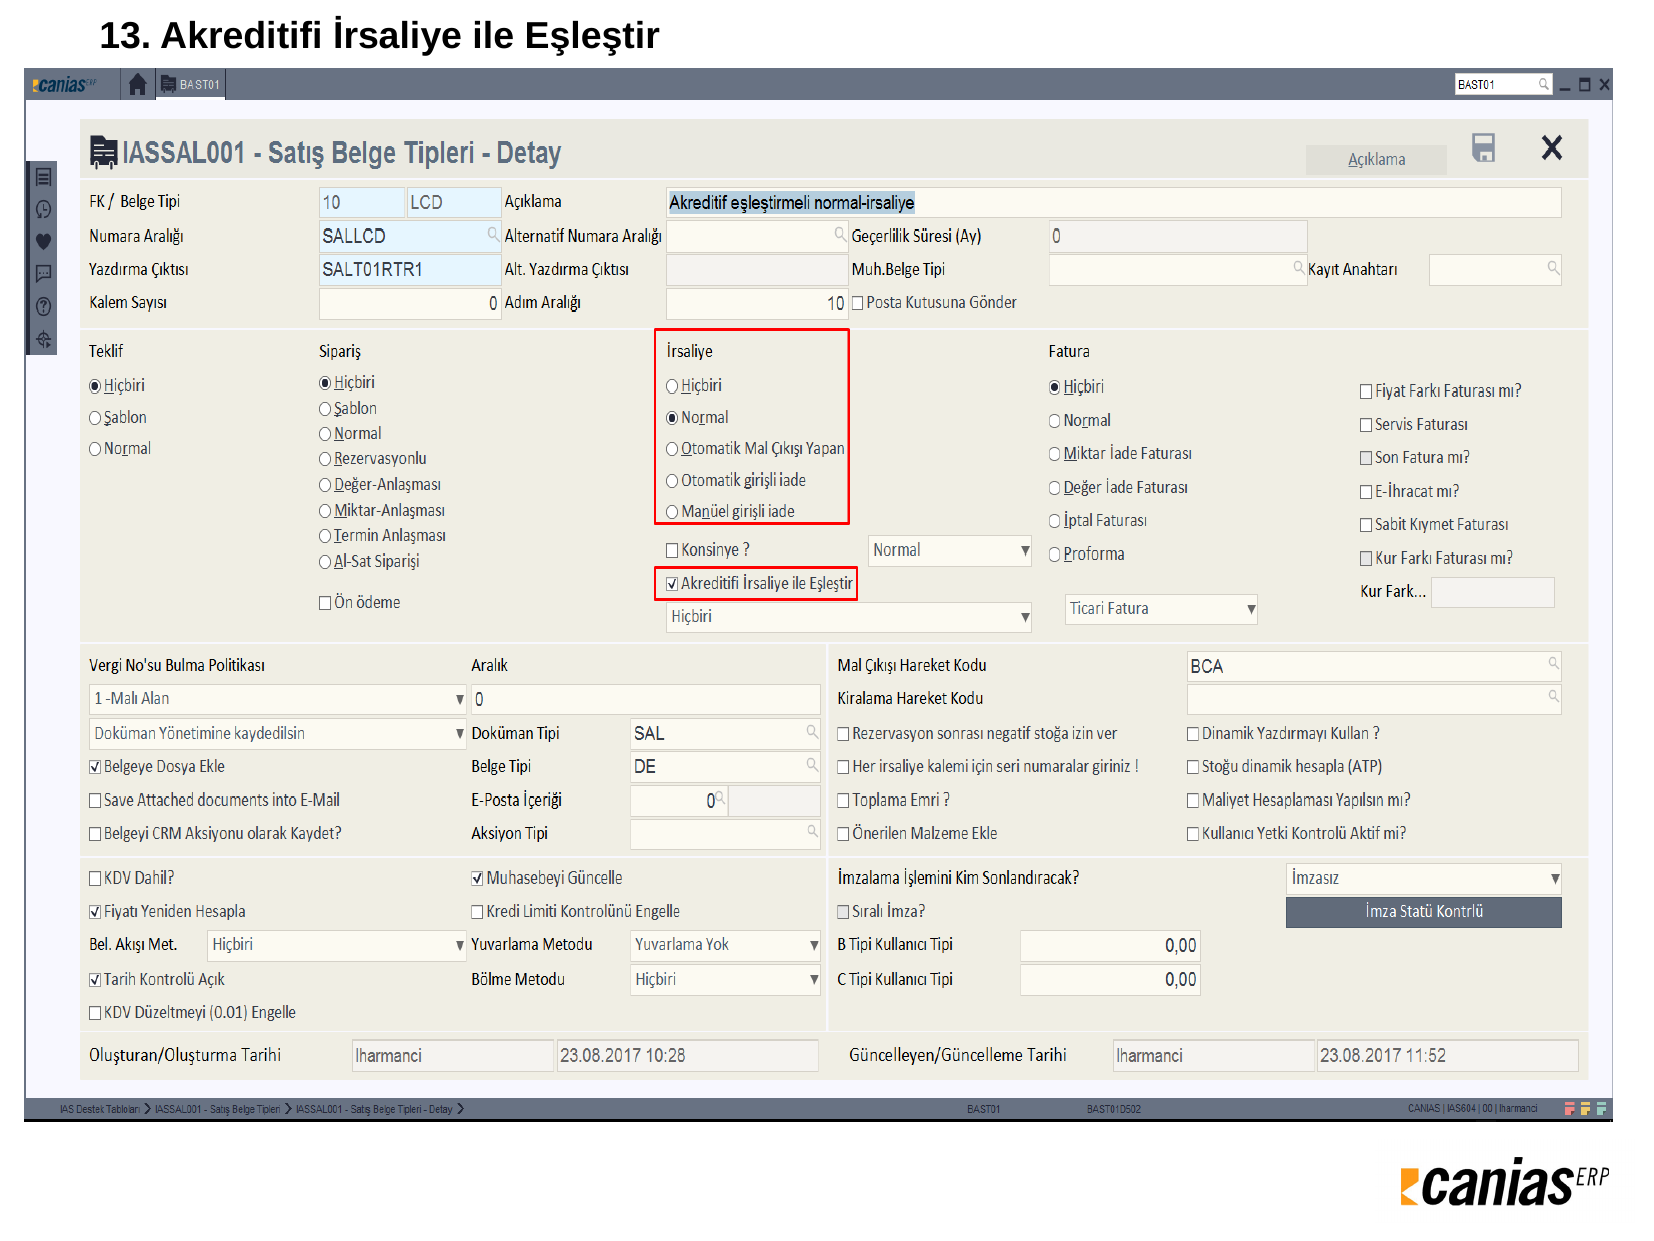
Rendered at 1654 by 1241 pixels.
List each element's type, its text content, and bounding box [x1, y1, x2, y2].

picture [1375, 1139, 1635, 1223]
picture [24, 68, 1613, 1123]
text_box 13. Akreditifi İrsaliye ile Eşleştir [10, 6, 1625, 65]
